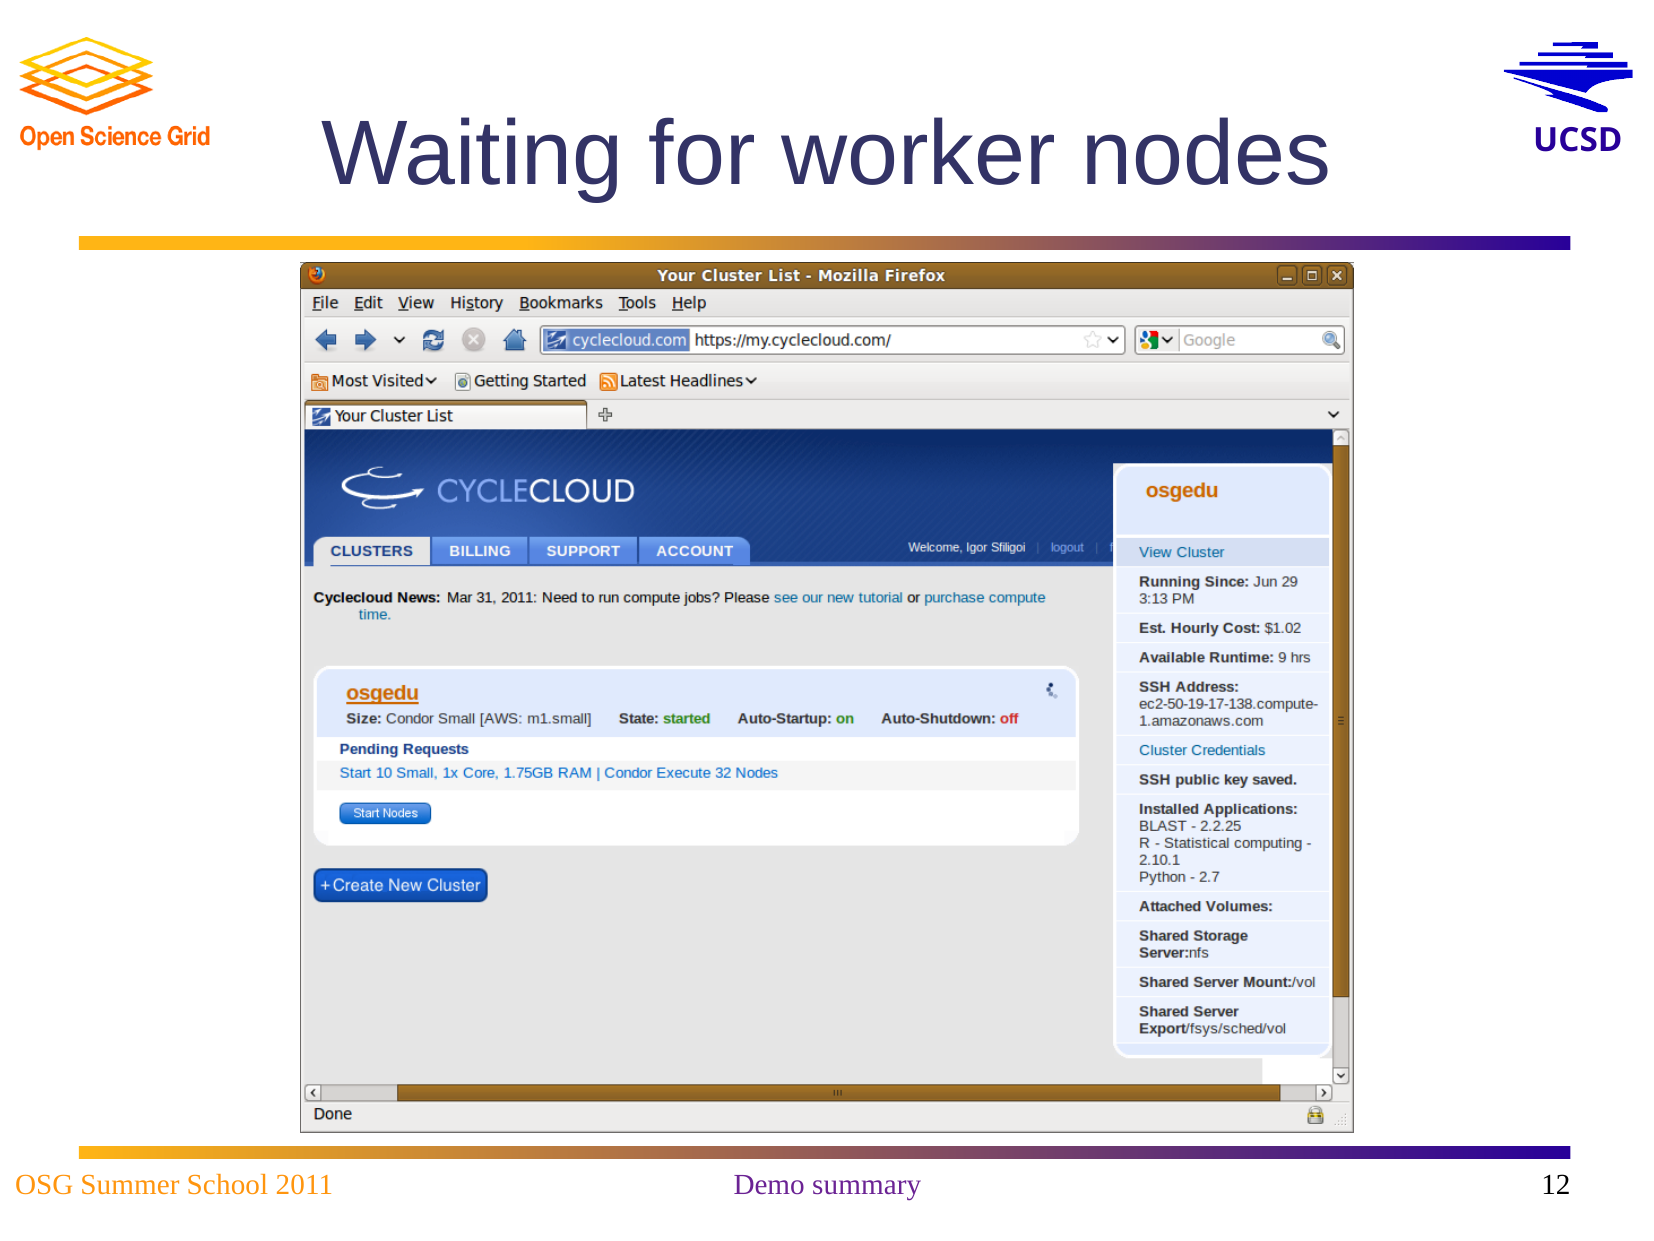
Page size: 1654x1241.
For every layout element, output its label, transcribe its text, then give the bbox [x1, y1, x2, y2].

picture [300, 262, 1354, 1133]
title Waiting for worker nodes [82, 56, 1571, 250]
picture [1495, 42, 1637, 118]
picture [0, 14, 229, 167]
